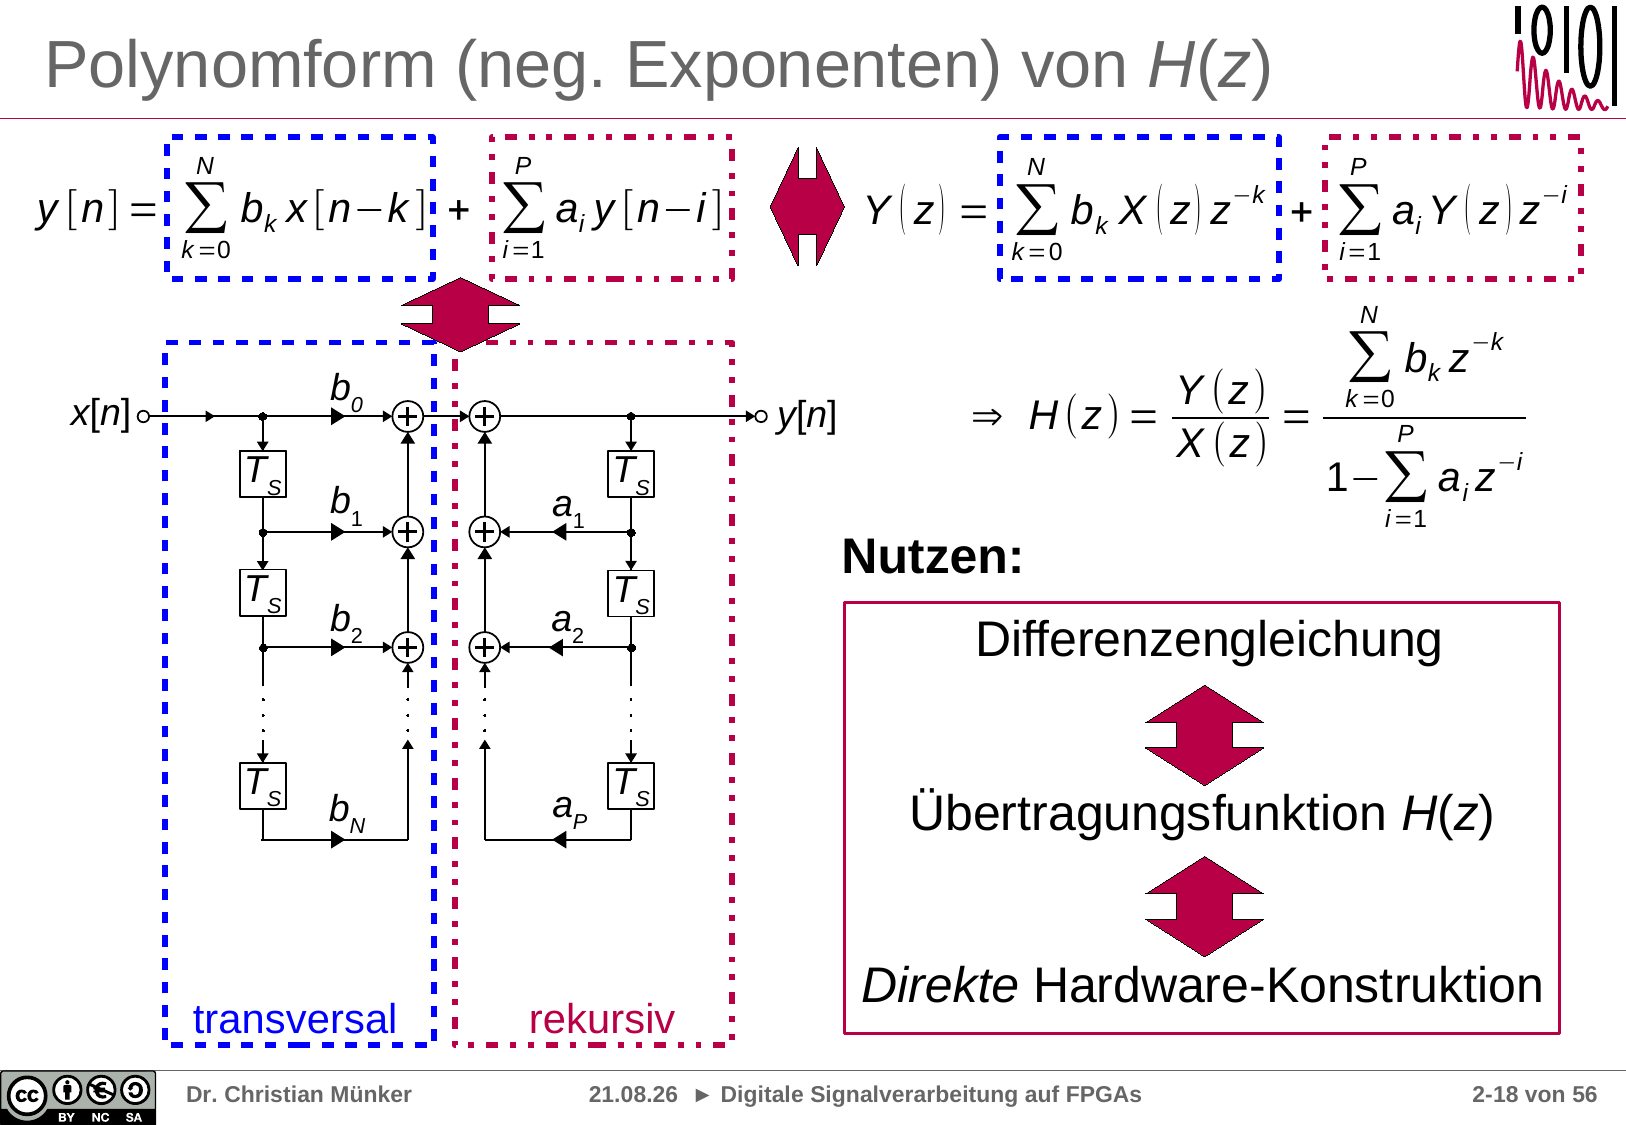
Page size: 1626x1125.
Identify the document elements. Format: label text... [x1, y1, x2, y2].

text_box [469, 401, 501, 432]
text_box [1145, 685, 1264, 786]
text_box y[n] [777, 393, 838, 436]
text_box Differenzengleichung Übertragungsfunktion H(z) Direkte Hardware-Konstruktion [1561, 602, 1565, 1034]
text_box TS [239, 569, 286, 616]
chart [856, 153, 1576, 267]
picture [1511, 0, 1624, 113]
text_box TS [608, 570, 655, 617]
text_box [1145, 856, 1264, 957]
text_box x[n] [70, 391, 136, 438]
text_box [392, 401, 424, 432]
text_box [469, 632, 501, 663]
text_box [259, 644, 268, 652]
text_box [401, 277, 520, 352]
text_box bN [328, 787, 366, 834]
text_box [392, 516, 424, 548]
text_box TS [239, 762, 286, 810]
text_box a1 [552, 482, 586, 530]
text_box b1 [330, 479, 363, 527]
list transversal [171, 986, 420, 1052]
text_box [392, 632, 424, 663]
text_box [259, 528, 267, 537]
text_box b2 [330, 597, 363, 644]
text_box Nutzen: [820, 523, 1046, 650]
title Polynomform (neg. Exponenten) von H(z) [44, 29, 1436, 102]
chart [29, 151, 729, 265]
text_box a2 [551, 597, 585, 644]
text_box [627, 644, 636, 652]
text_box aP [552, 783, 588, 831]
text_box b0 [330, 366, 363, 413]
text_box [258, 412, 267, 421]
text_box [137, 410, 149, 423]
text_box [469, 516, 501, 548]
text_box TS [239, 451, 286, 498]
list rekursiv [442, 986, 762, 1052]
text_box TS [608, 762, 655, 810]
text_box Differenzengleichung Übertragungsfunktion H(z) Direkte Hardware-Konstruktion [846, 604, 1558, 1032]
text_box [770, 147, 845, 266]
text_box TS [608, 451, 655, 498]
chart [944, 301, 1535, 582]
text_box [627, 528, 636, 537]
